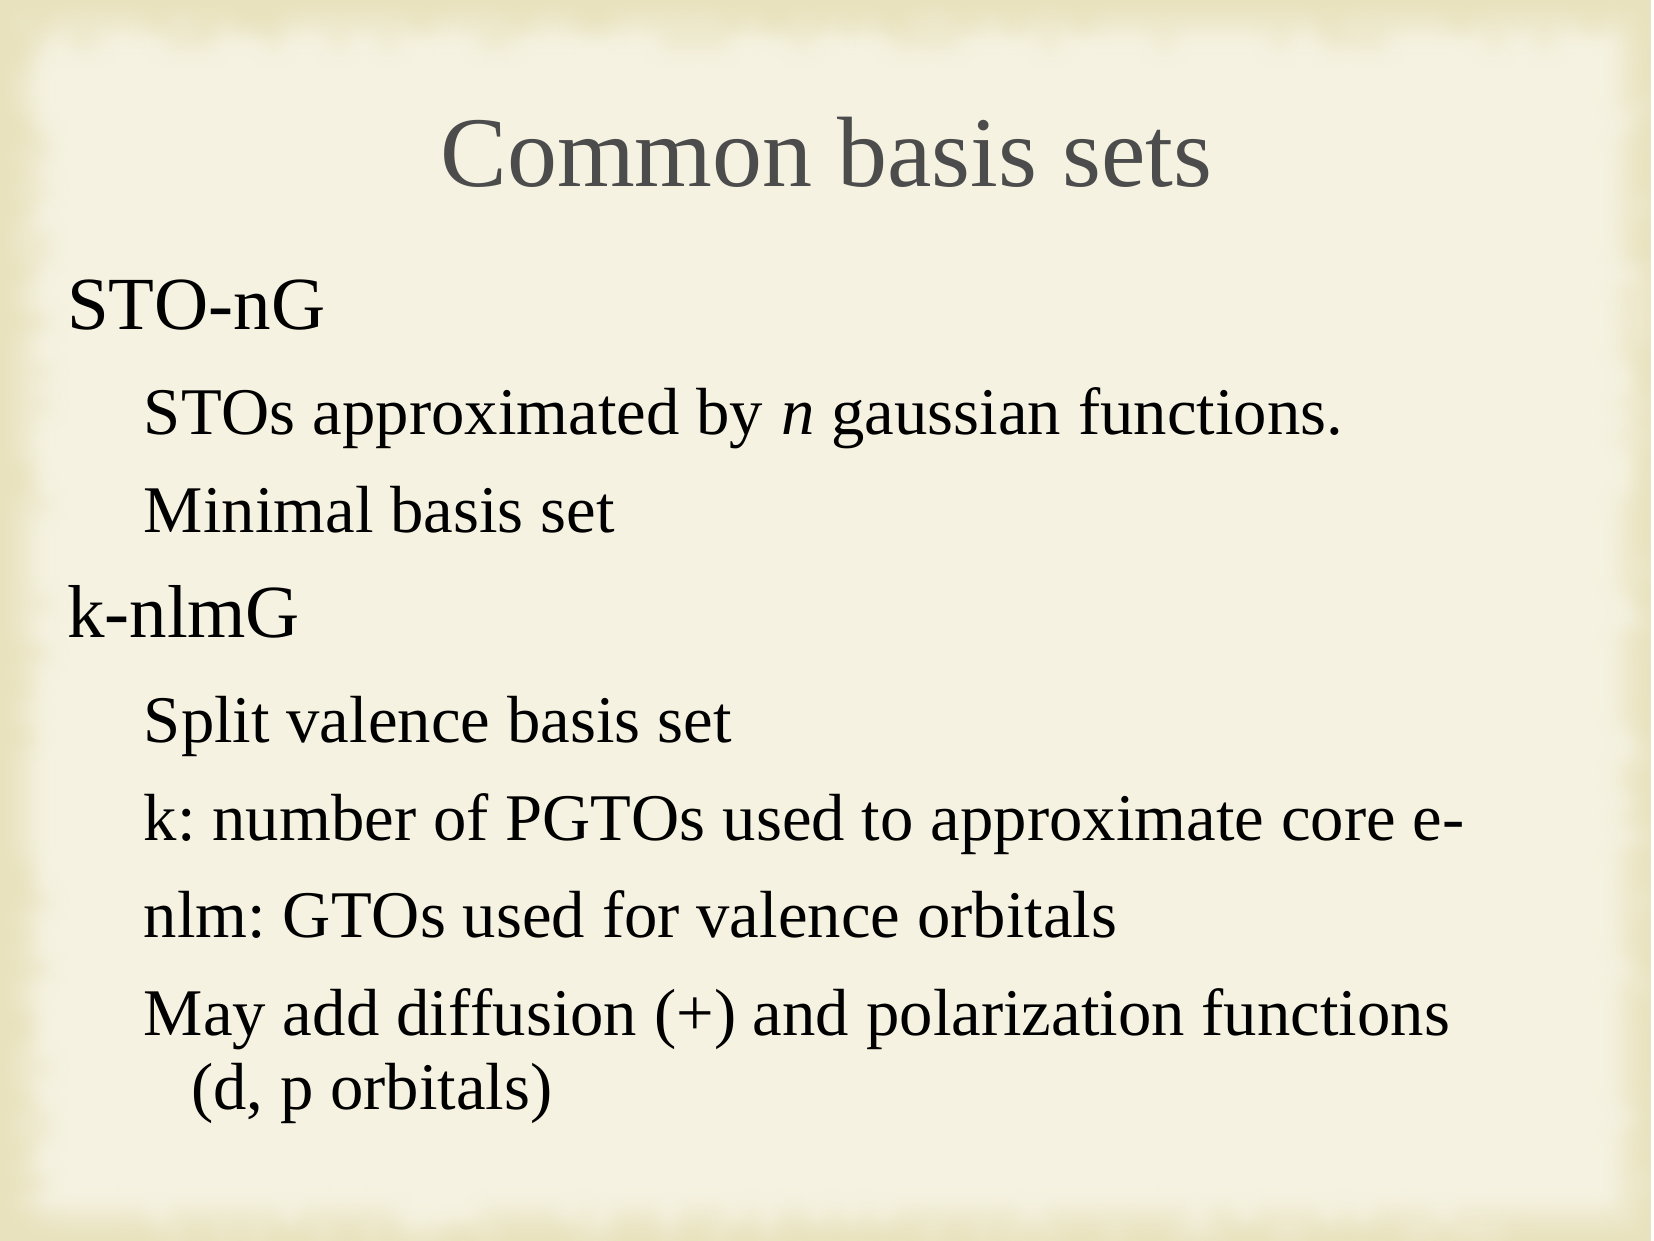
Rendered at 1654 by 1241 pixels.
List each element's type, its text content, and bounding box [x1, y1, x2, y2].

picture [0, 0, 1651, 1241]
title Common basis sets [82, 56, 1571, 250]
list STO-nG STOs approximated by n gaussian functions. Minimal basis set k-nlmG Split valence basis set k: number of PGTOs used to approximate core e- nlm: GTOs used for valence orbitals May add diffusion (+) and polarization functions (d, p orbitals) [49, 262, 1538, 1125]
